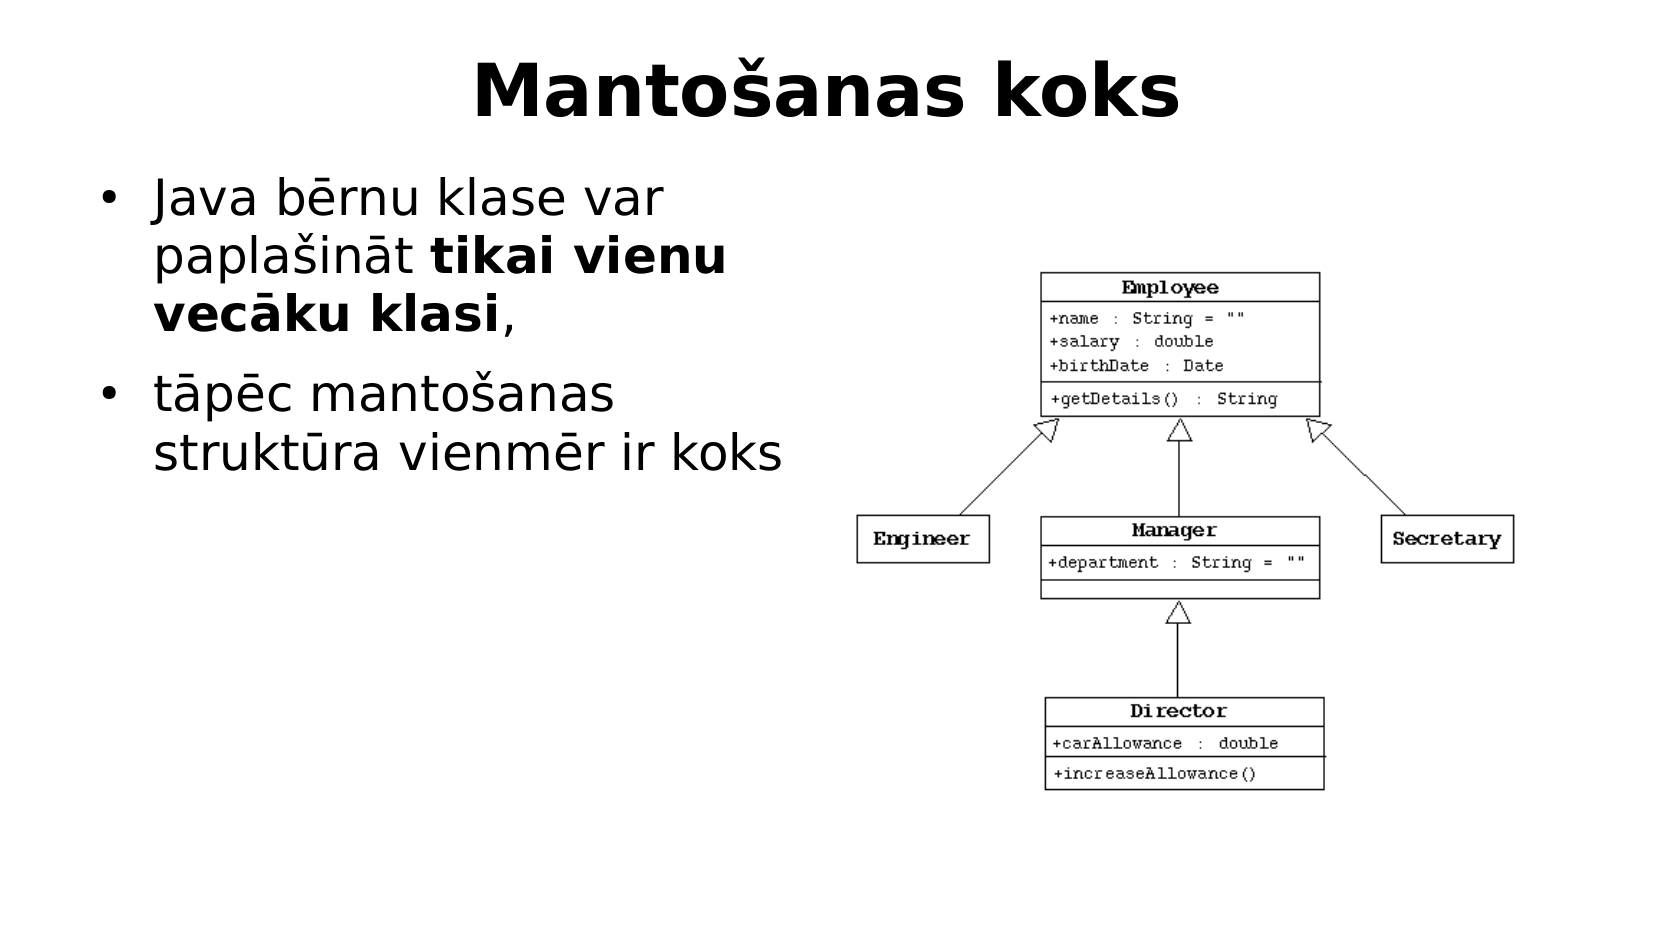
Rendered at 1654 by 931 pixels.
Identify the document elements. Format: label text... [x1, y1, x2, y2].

title Mantošanas koks [82, 37, 1571, 147]
picture [828, 255, 1539, 802]
list Java bērnu klase var paplašināt tikai vienu vecāku klasi, tāpēc mantošanas struktūra vienmēr ir koks [82, 168, 793, 889]
